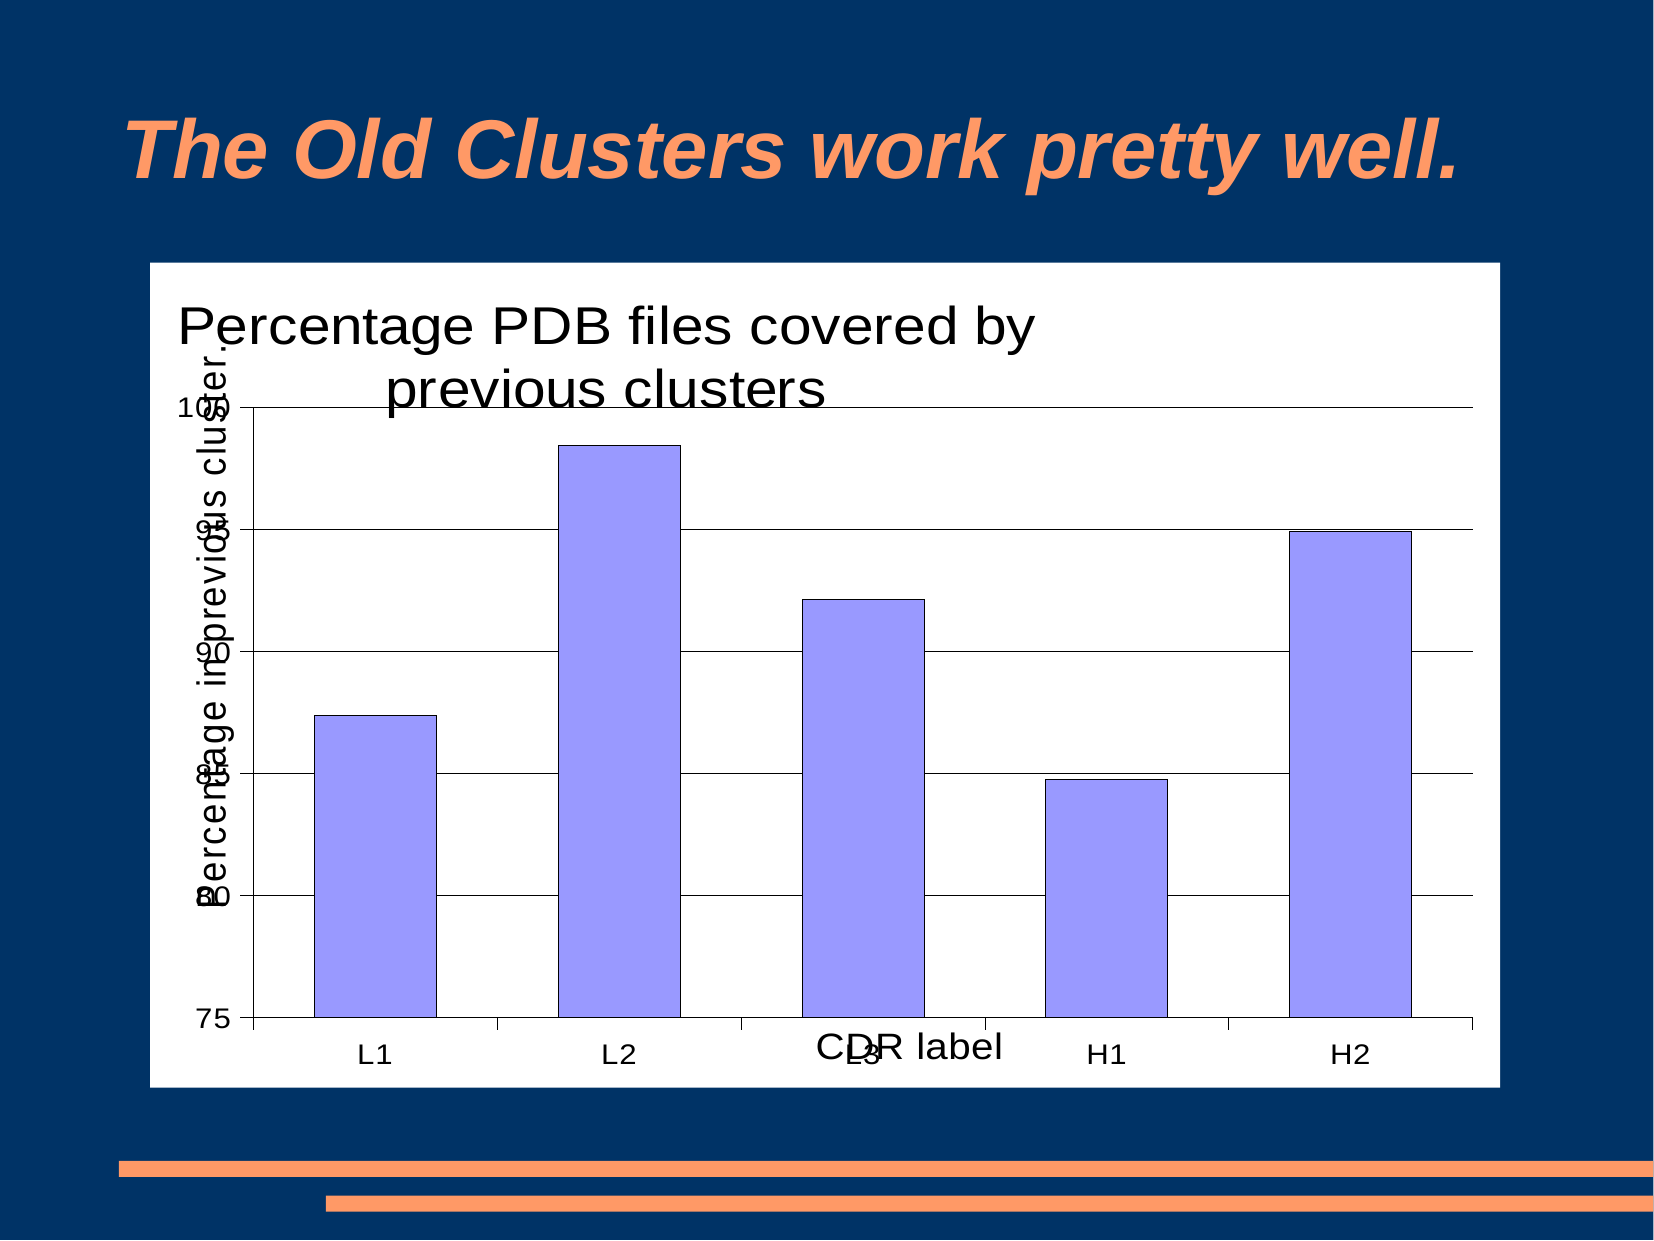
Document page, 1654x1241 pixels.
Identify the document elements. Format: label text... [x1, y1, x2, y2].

chart [150, 262, 1501, 1088]
title The Old Clusters work pretty well. [121, 53, 1534, 247]
